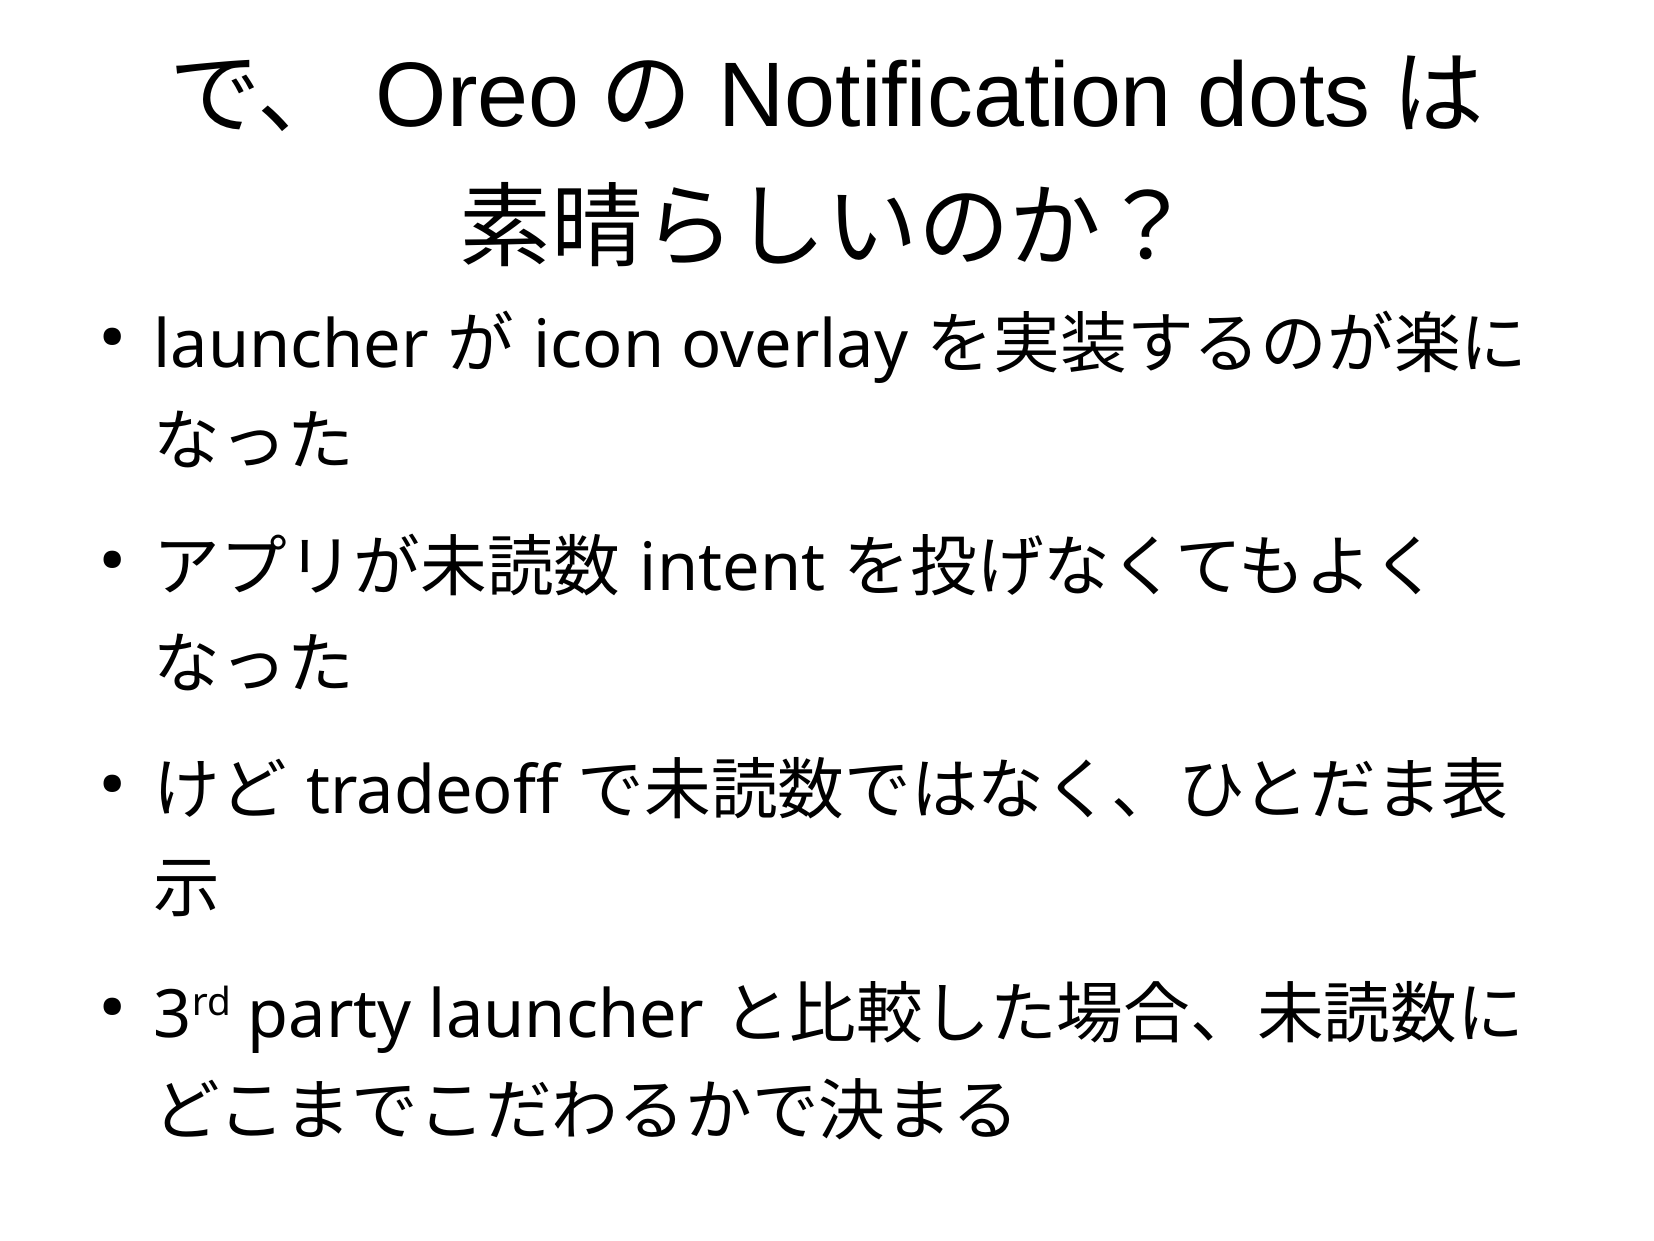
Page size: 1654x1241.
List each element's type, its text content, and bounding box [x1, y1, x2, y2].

title で、OreoのNotification dotsは 素晴らしいのか？ [82, 49, 1571, 257]
list launcherがicon overlayを実装するのが楽になった アプリが未読数intentを投げなくてもよくなった けどtradeoffで未読数ではなく、ひとだま表示 3rd party launcherと比較した場合、未読数にどこまでこだわるかで決まる [82, 290, 1571, 1109]
